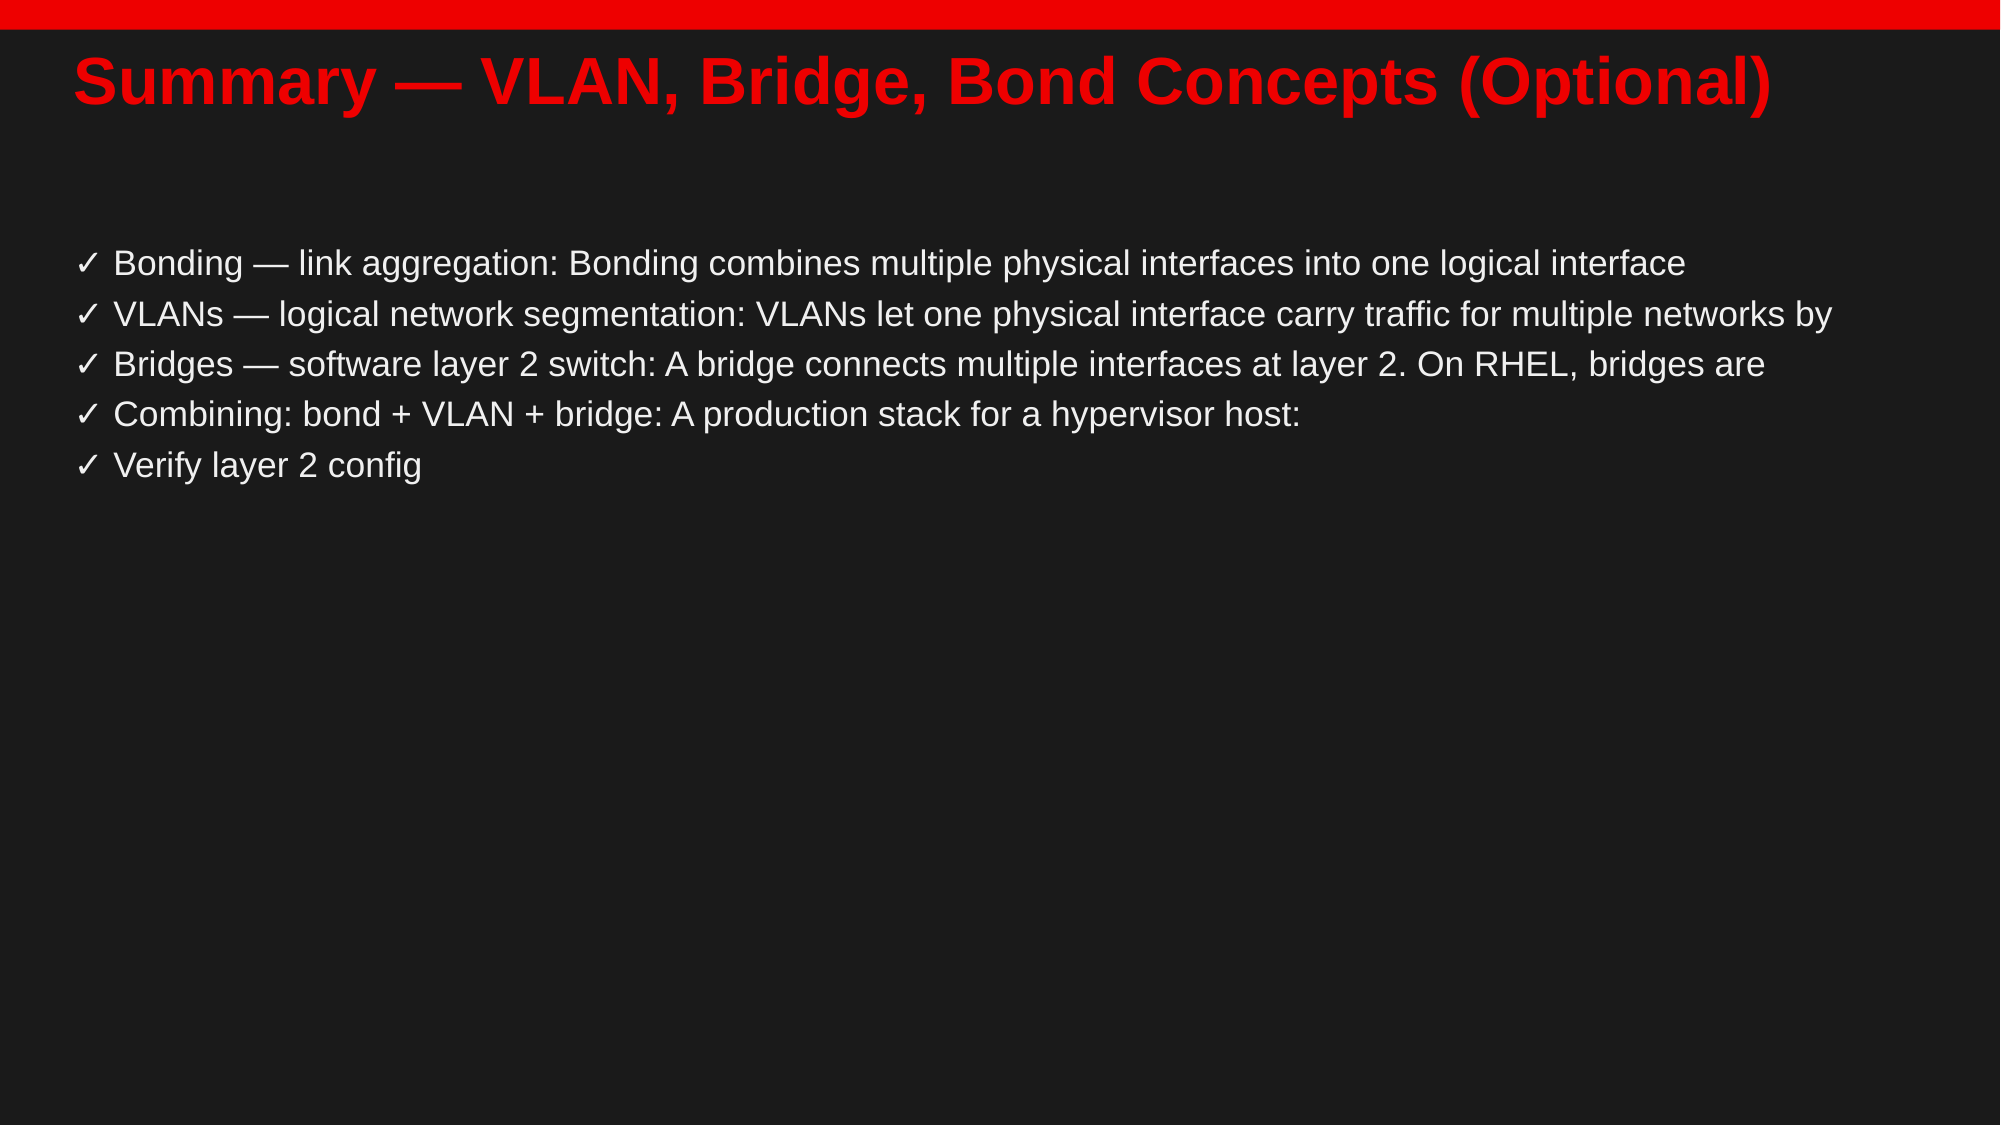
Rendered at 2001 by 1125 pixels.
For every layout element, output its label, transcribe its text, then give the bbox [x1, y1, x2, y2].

text_box [0, 0, 2001, 30]
text_box Summary — VLAN, Bridge, Bond Concepts (Optional) [59, 36, 1942, 208]
text_box ✓ Bonding — link aggregation: Bonding combines multiple physical interfaces into one logical interface ✓ VLANs — logical network segmentation: VLANs let one physical interface carry traffic for multiple networks by ✓ Bridges — software layer 2 switch: A bridge connects multiple interfaces at layer 2. On RHEL, bridges are ✓ Combining: bond + VLAN + bridge: A production stack for a hypervisor host: ✓ Verify layer 2 config [59, 236, 1942, 1037]
